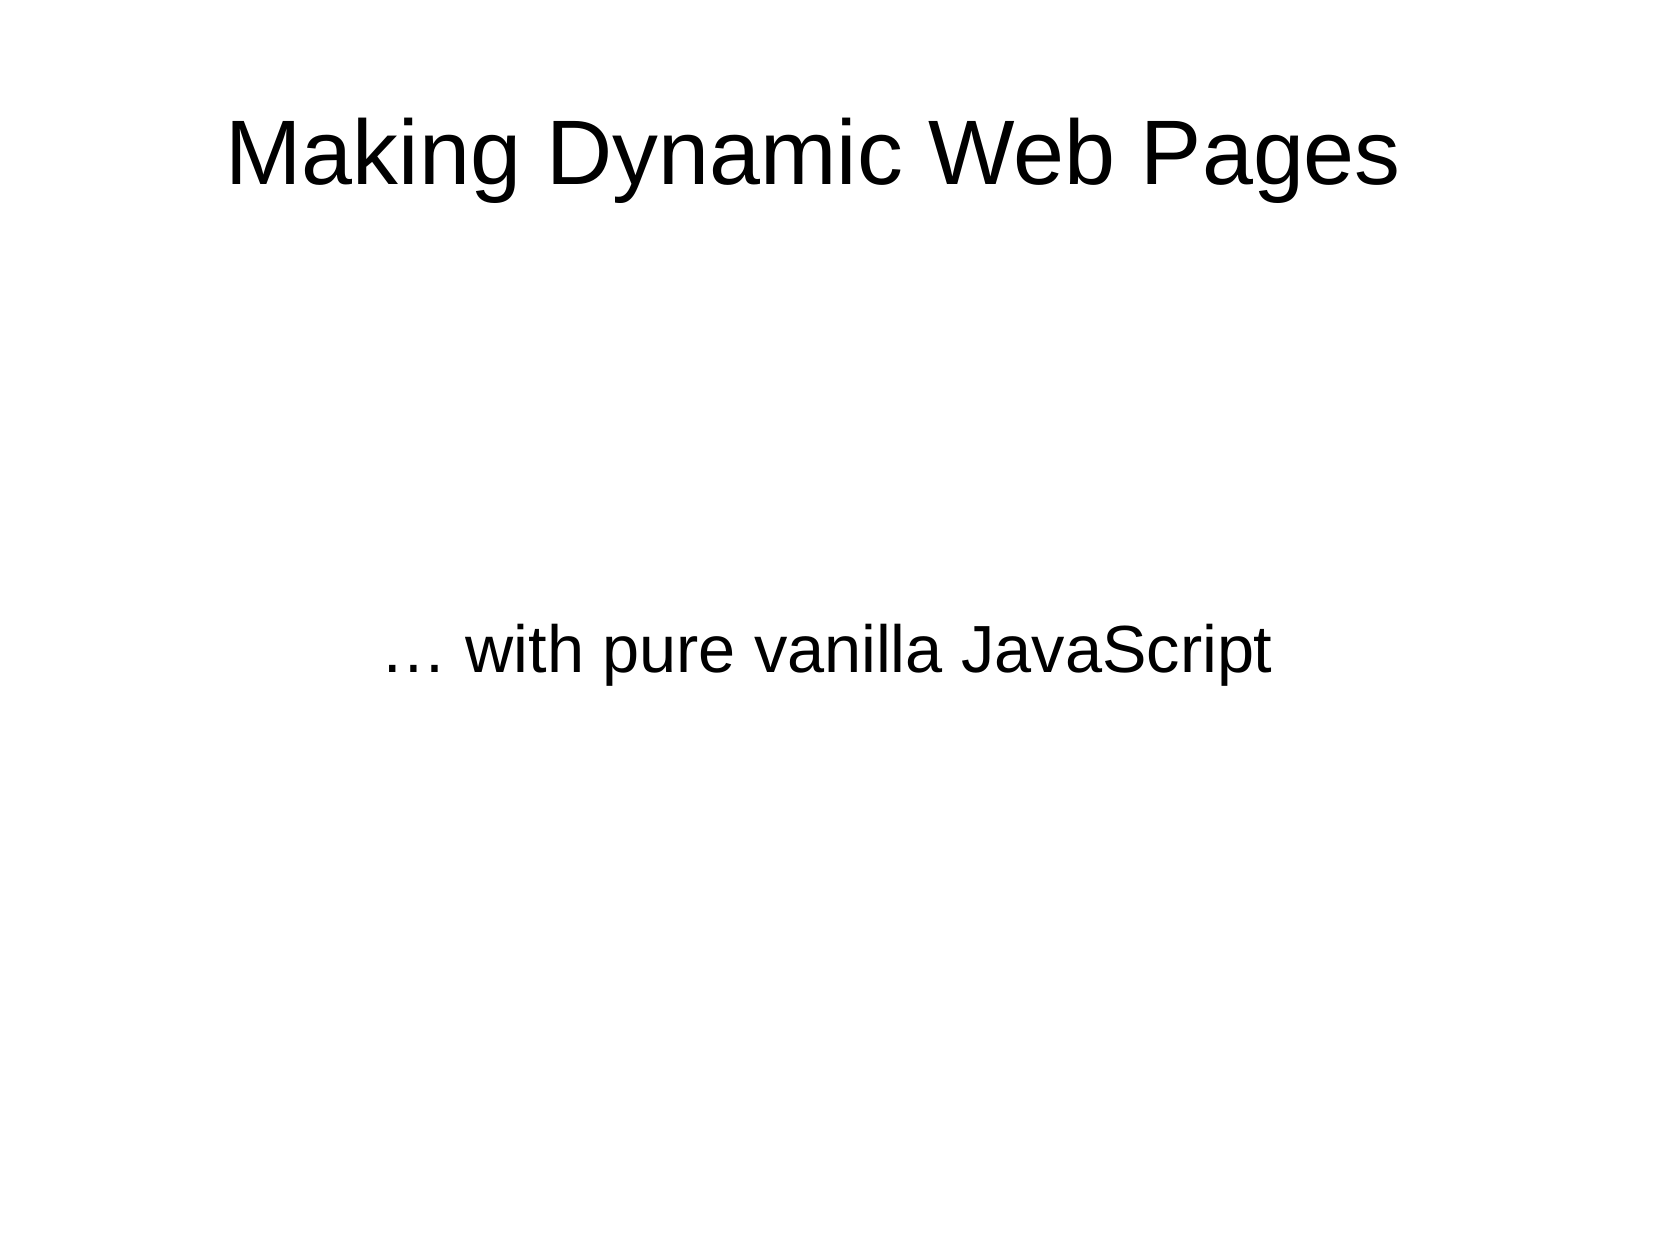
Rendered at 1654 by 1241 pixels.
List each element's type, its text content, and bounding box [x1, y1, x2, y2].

subtitle … with pure vanilla JavaScript [82, 290, 1571, 1010]
title Making Dynamic Web Pages [82, 49, 1571, 257]
